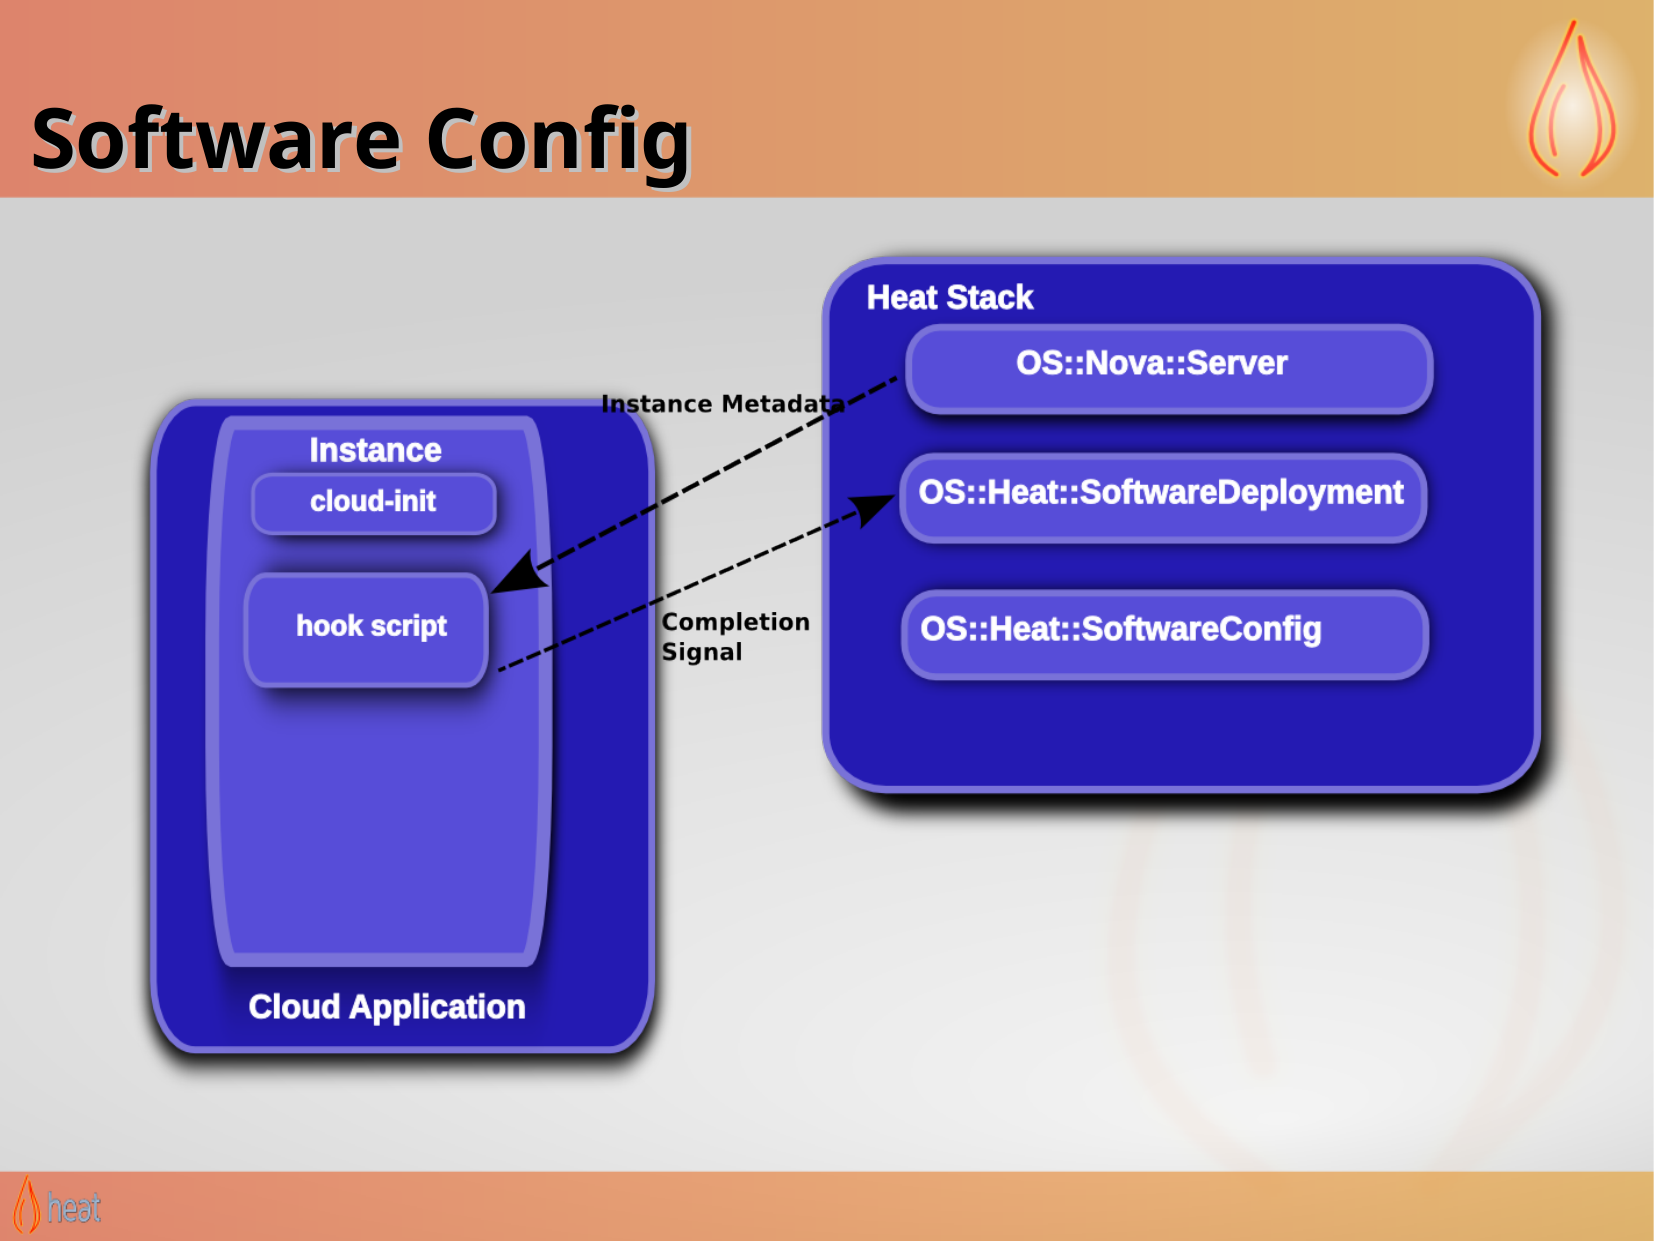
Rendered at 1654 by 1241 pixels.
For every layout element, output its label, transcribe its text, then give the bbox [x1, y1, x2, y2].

picture [0, 0, 1654, 1241]
title Software Config [30, 23, 1606, 249]
